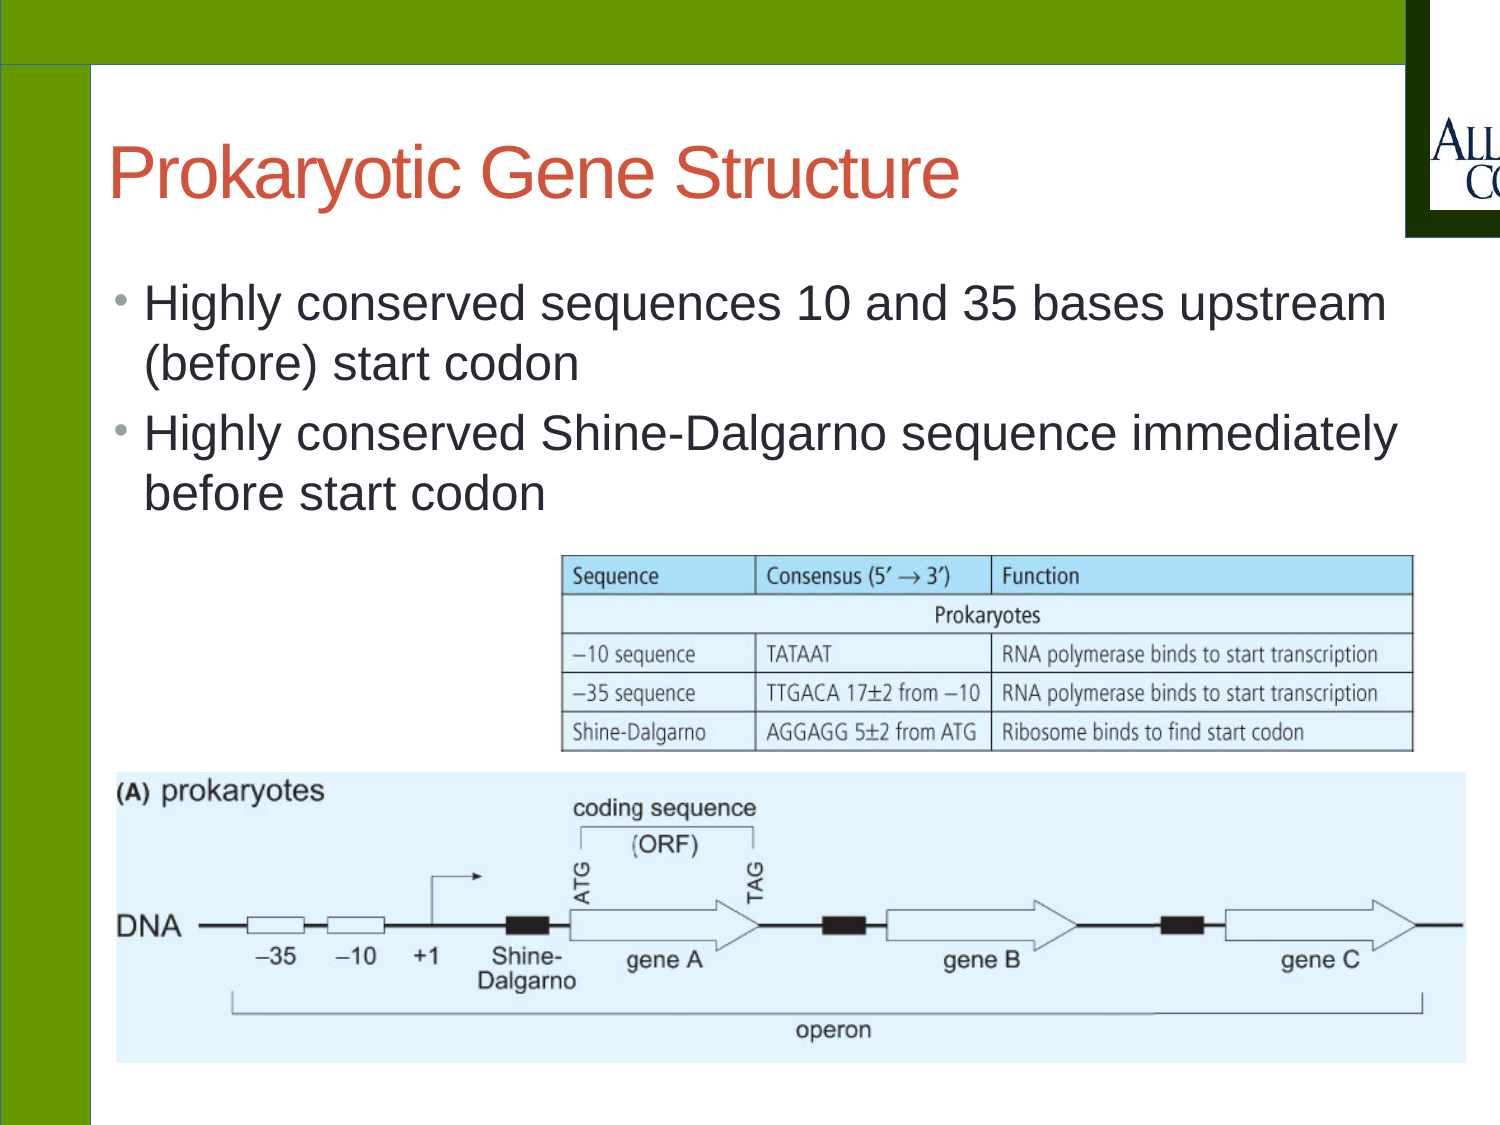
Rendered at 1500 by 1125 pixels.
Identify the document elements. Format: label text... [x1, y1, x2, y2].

list Highly conserved sequences 10 and 35 bases upstream (before) start codon Highly conserved Shine-Dalgarno sequence immediately before start codon [98, 262, 1449, 1063]
picture [1430, 0, 1500, 210]
picture [116, 772, 1467, 1063]
title Prokaryotic Gene Structure [92, 87, 1443, 250]
text_box [0, 0, 1500, 1125]
picture [542, 554, 1426, 752]
